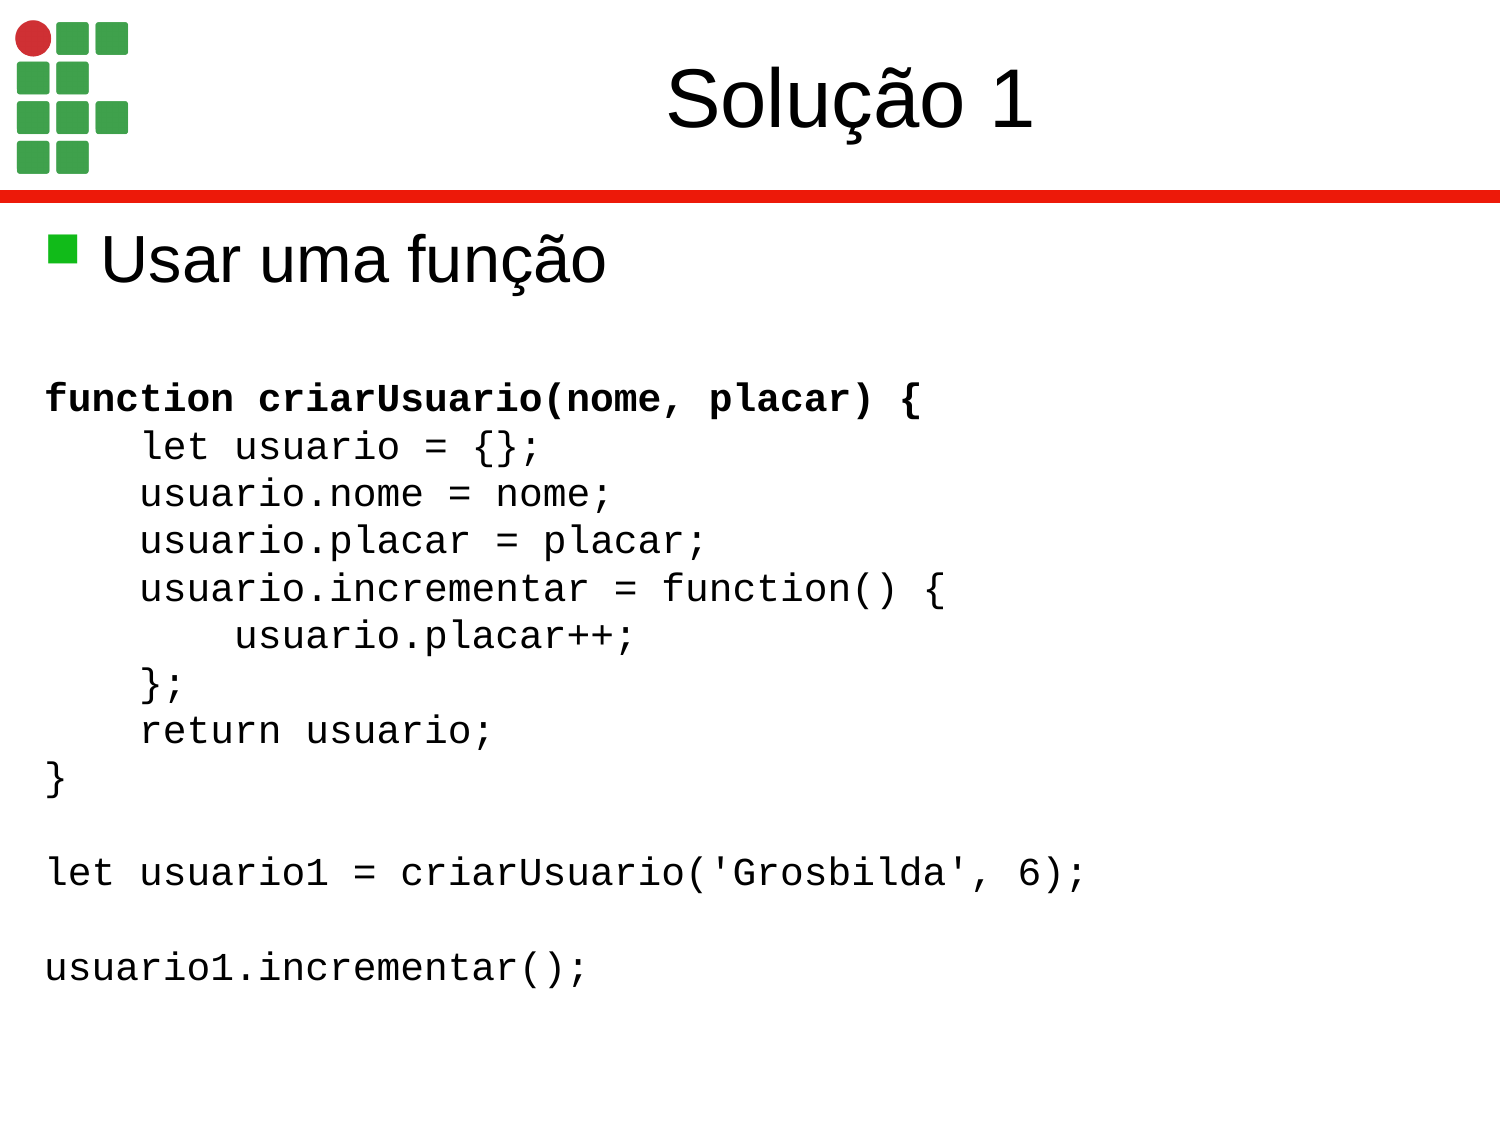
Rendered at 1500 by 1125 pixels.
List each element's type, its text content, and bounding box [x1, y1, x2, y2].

title Solução 1 [230, 0, 1471, 202]
list Usar uma função function criarUsuario(nome, placar) { let usuario = {}; usuario.nome = nome; usuario.placar = placar; usuario.incrementar = function() { usuario.placar++; }; return usuario; } let usuario1 = criarUsuario('Grosbilda', 6); usuario1.incrementar(); [29, 207, 1471, 1087]
picture [14, 16, 130, 178]
